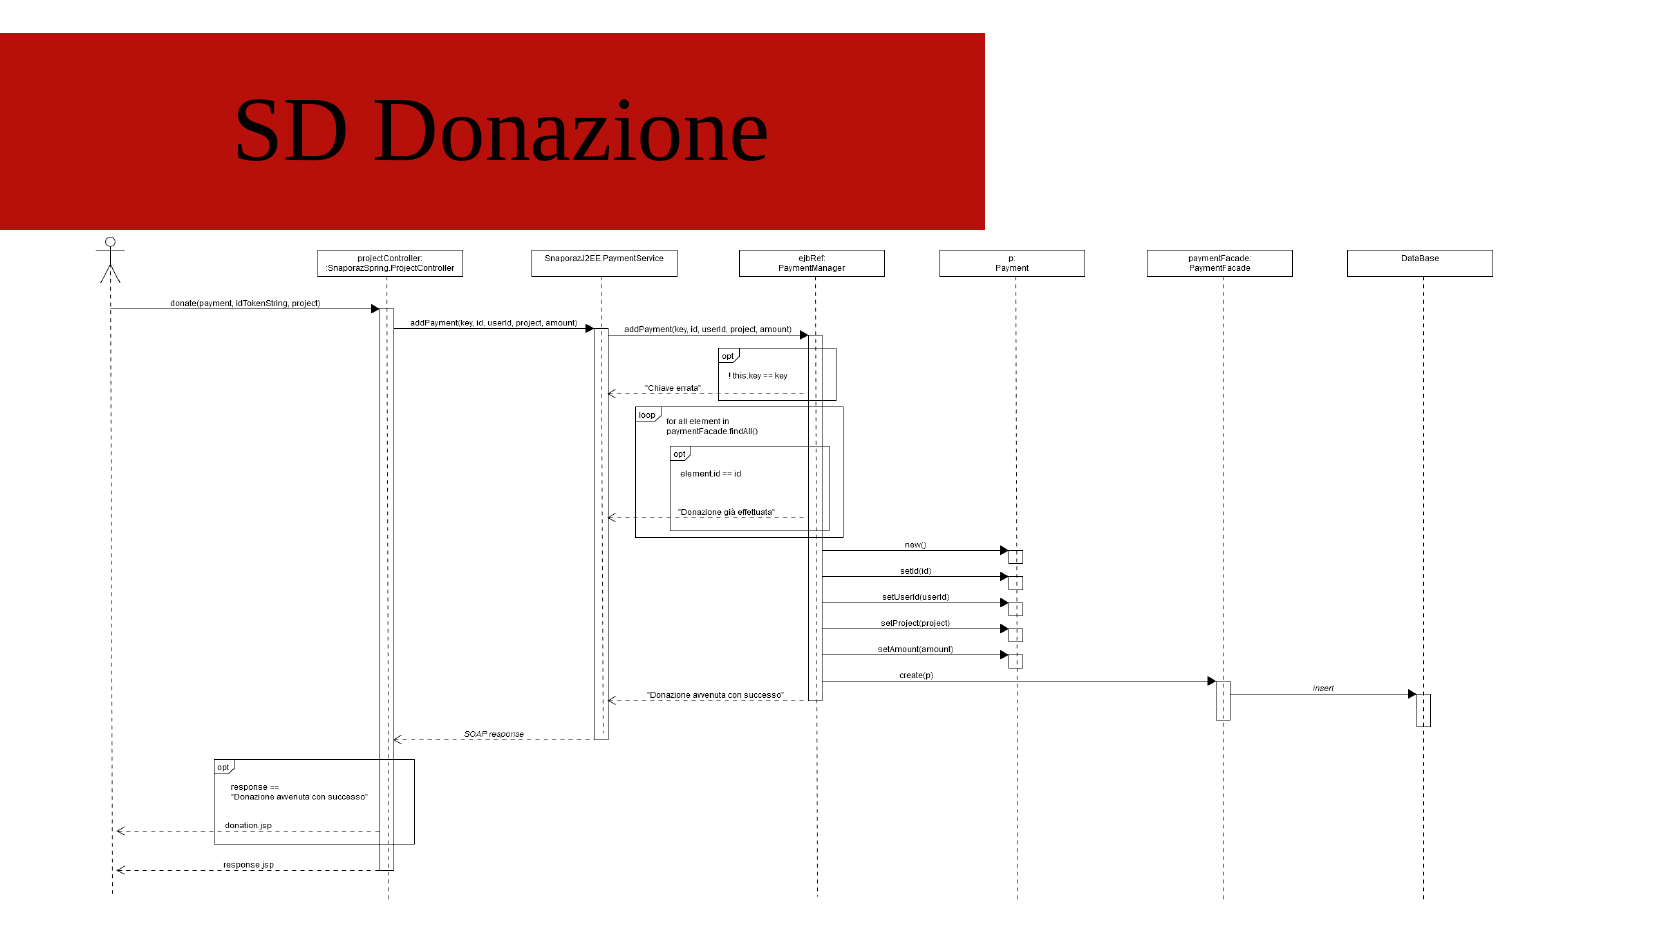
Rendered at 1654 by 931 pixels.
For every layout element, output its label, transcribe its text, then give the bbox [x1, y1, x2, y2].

picture [0, 0, 1654, 931]
title SD Donazione [35, 27, 969, 231]
